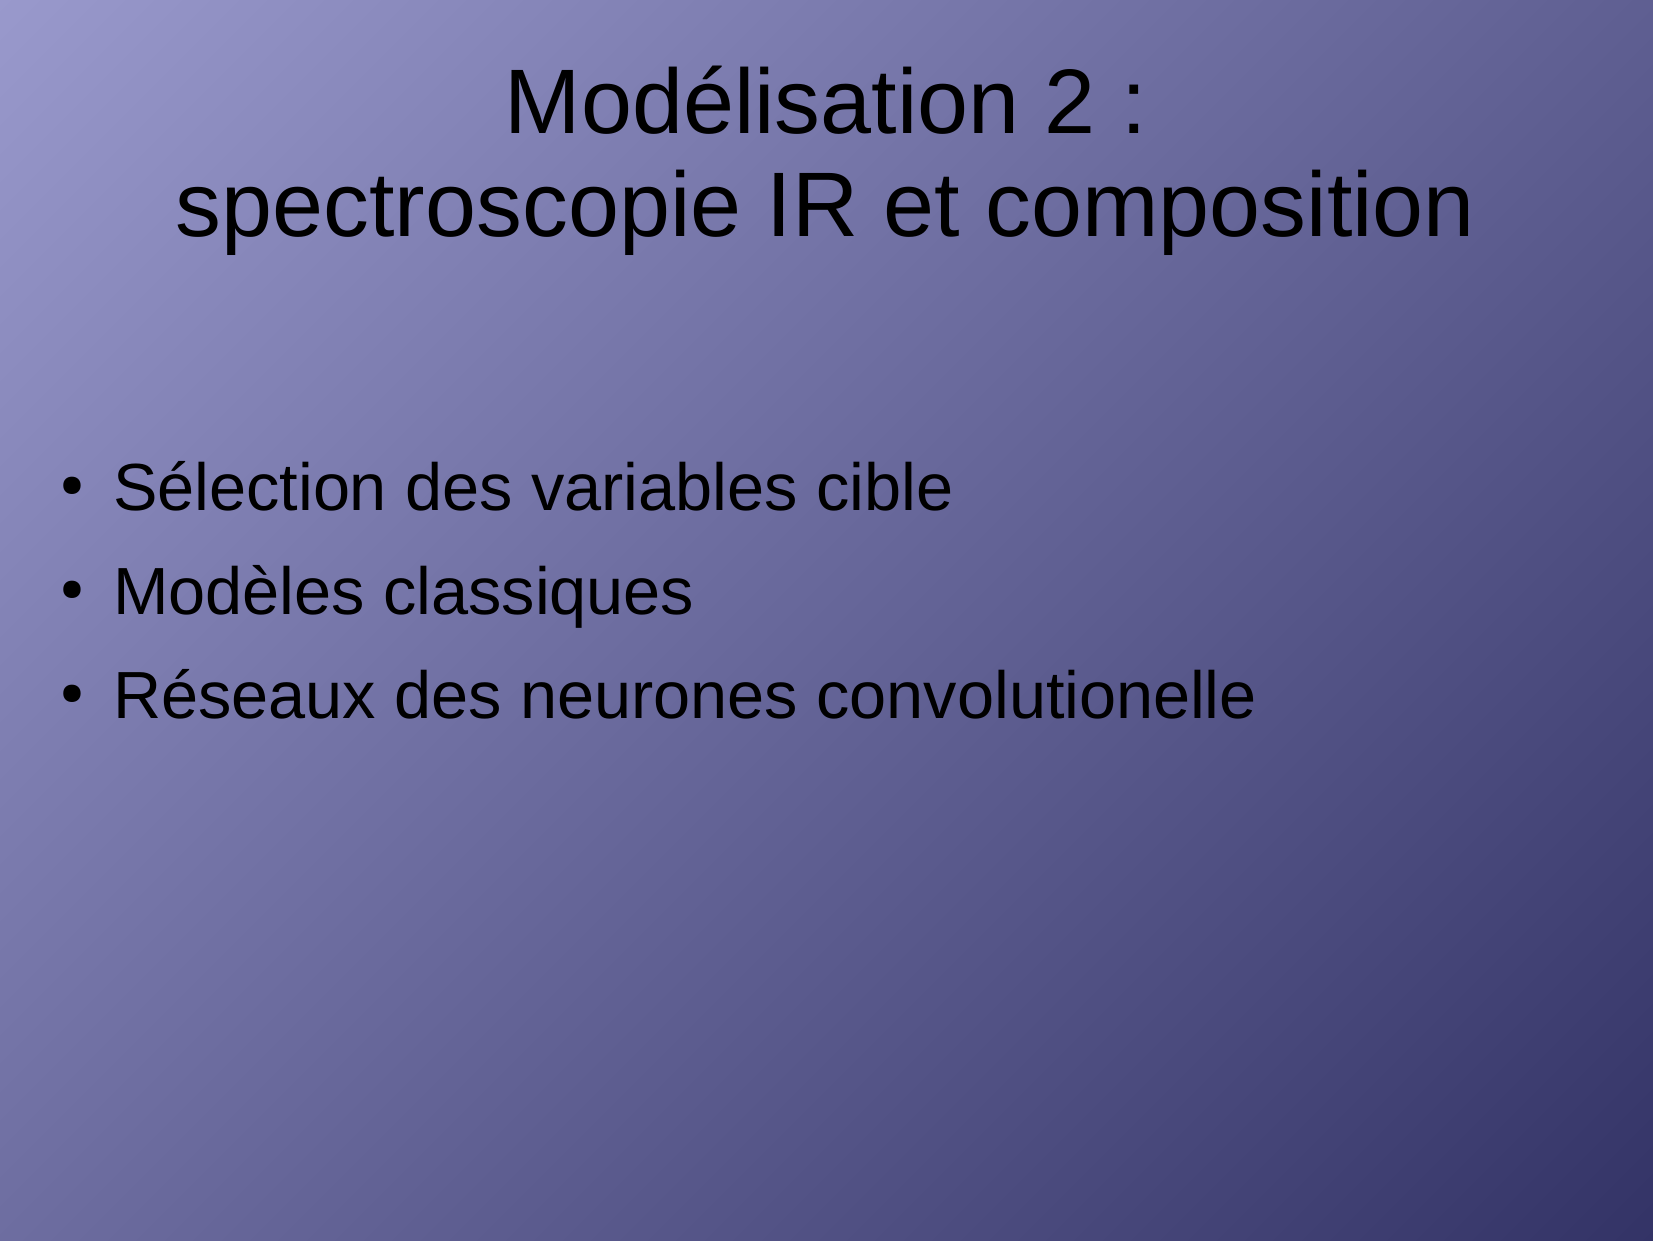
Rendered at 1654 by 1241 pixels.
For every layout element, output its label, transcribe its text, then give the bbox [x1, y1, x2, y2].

title Modélisation 2 : spectroscopie IR et composition [82, 49, 1571, 257]
list Sélection des variables cible Modèles classiques Réseaux des neurones convolutionelle [42, 450, 1531, 950]
